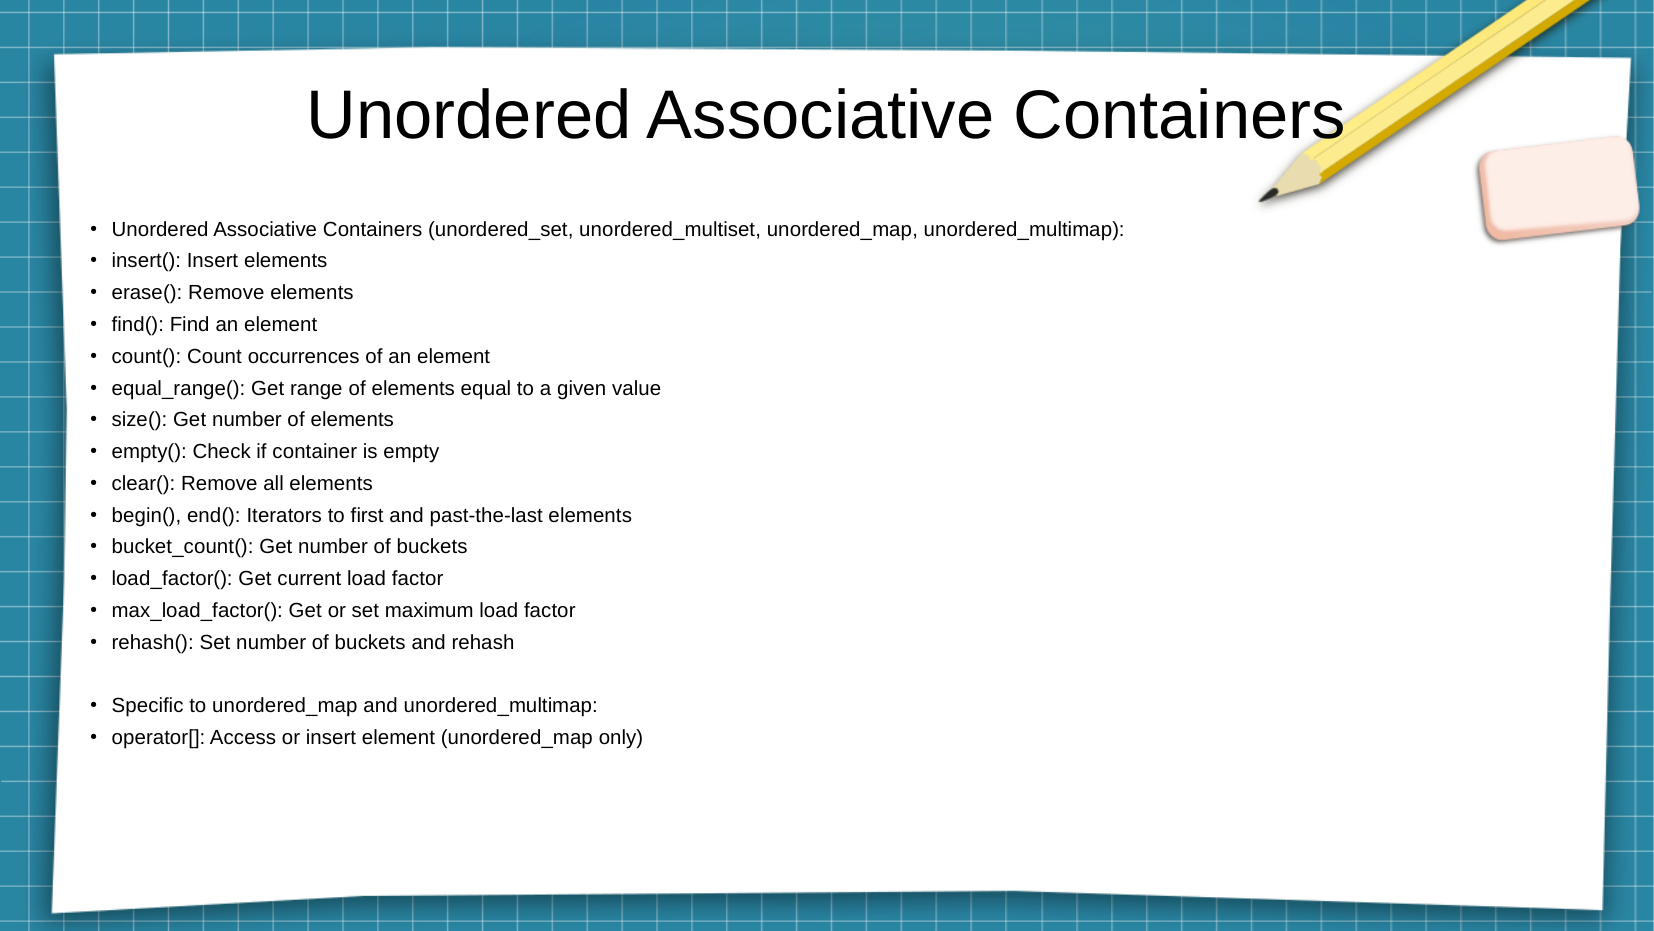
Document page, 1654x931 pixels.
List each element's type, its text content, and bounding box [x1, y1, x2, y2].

title Unordered Associative Containers [82, 37, 1571, 193]
picture [0, 0, 1654, 931]
list Unordered Associative Containers (unordered_set, unordered_multiset, unordered_map, unordered_multimap): insert(): Insert elements erase(): Remove elements find(): Find an element count(): Count occurrences of an element equal_range(): Get range of elements equal to a given value size(): Get number of elements empty(): Check if container is empty clear(): Remove all elements begin(), end(): Iterators to first and past-the-last elements bucket_count(): Get number of buckets load_factor(): Get current load factor max_load_factor(): Get or set maximum load factor rehash(): Set number of buckets and rehash Specific to unordered_map and unordered_multimap: operator[]: Access or insert element (unordered_map only) [82, 217, 1571, 758]
